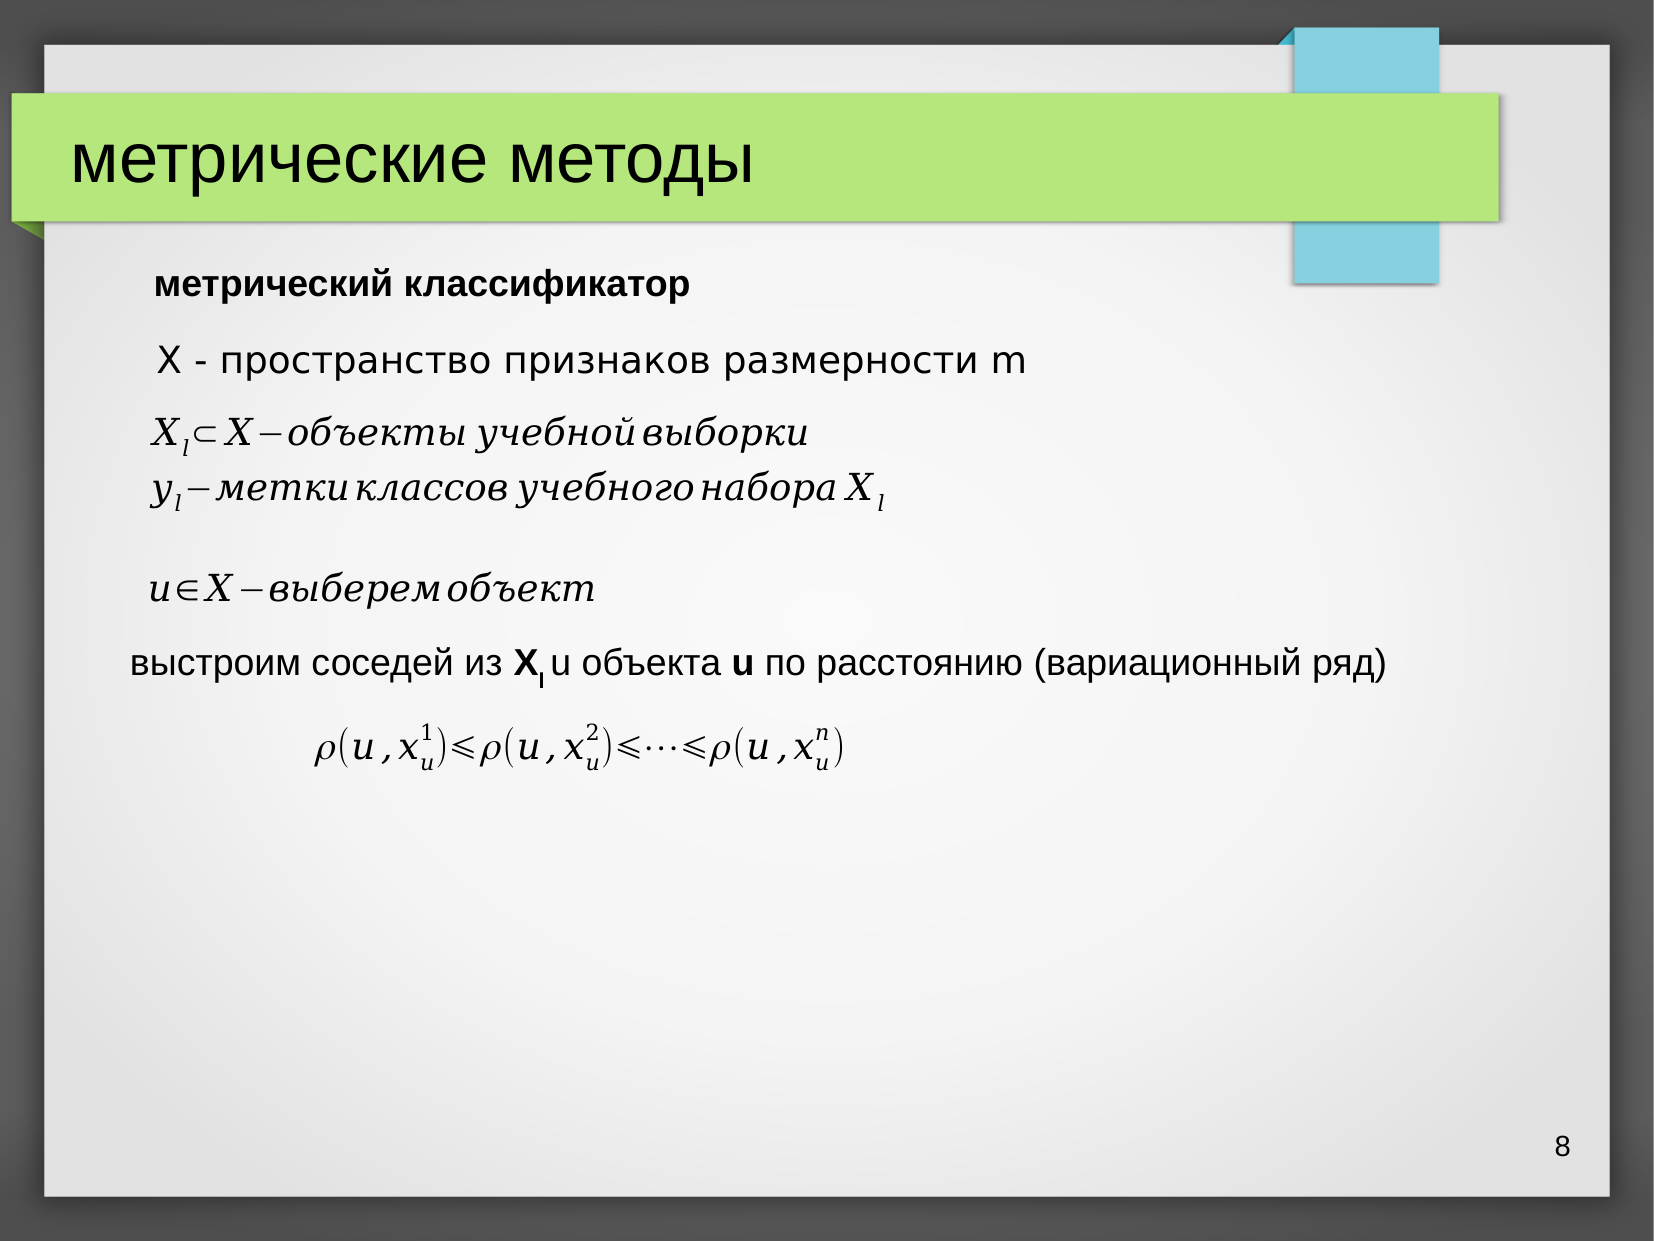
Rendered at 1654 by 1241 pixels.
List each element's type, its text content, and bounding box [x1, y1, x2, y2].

chart [141, 466, 891, 516]
text_box X - пространство признаков размерности m [141, 331, 1043, 392]
text_box выстроим соседей из Xl u объекта u по расстоянию (вариационный ряд) [129, 637, 1512, 697]
chart [141, 566, 604, 611]
picture [0, 0, 1654, 1241]
chart [307, 720, 851, 776]
subtitle метрический классификатор [153, 259, 815, 307]
title метрические методы [70, 118, 1205, 199]
chart [141, 410, 816, 461]
